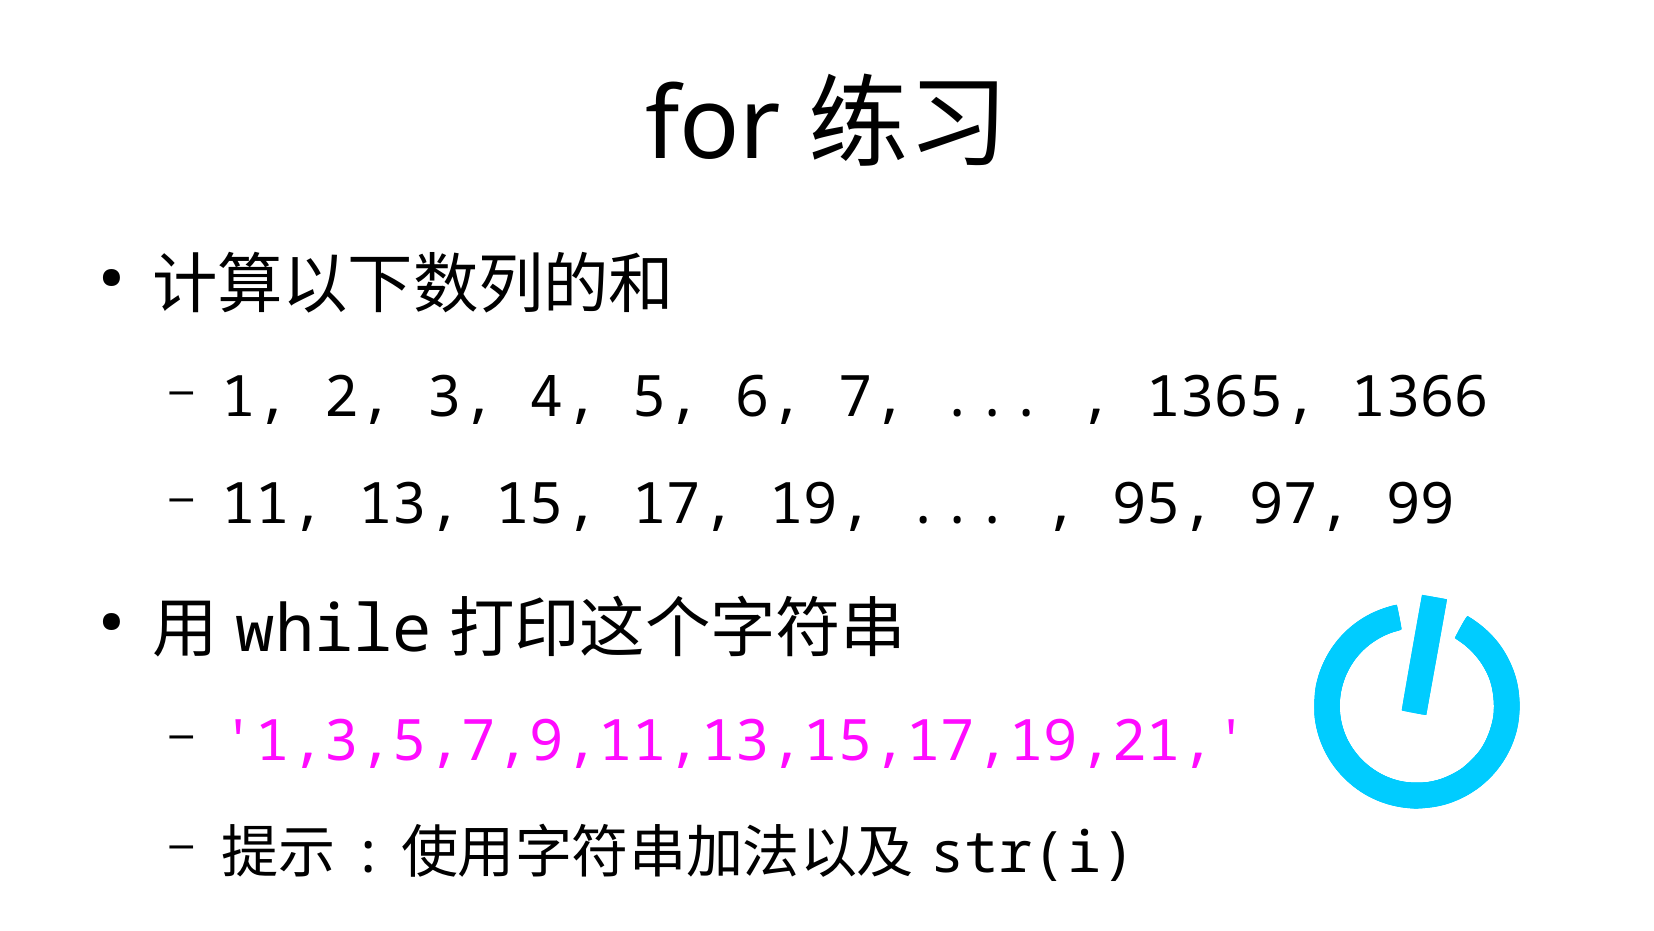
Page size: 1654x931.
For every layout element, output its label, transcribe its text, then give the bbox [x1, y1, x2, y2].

list 计算以下数列的和 1, 2, 3, 4, 5, 6, 7, ... , 1365, 1366 11, 13, 15, 17, 19, ... , 95, 97, 99 用while打印这个字符串 '1,3,5,7,9,11,13,15,17,19,21,' 提示:使用字符串加法以及str(i) [82, 217, 1571, 898]
title for练习 [82, 37, 1571, 193]
